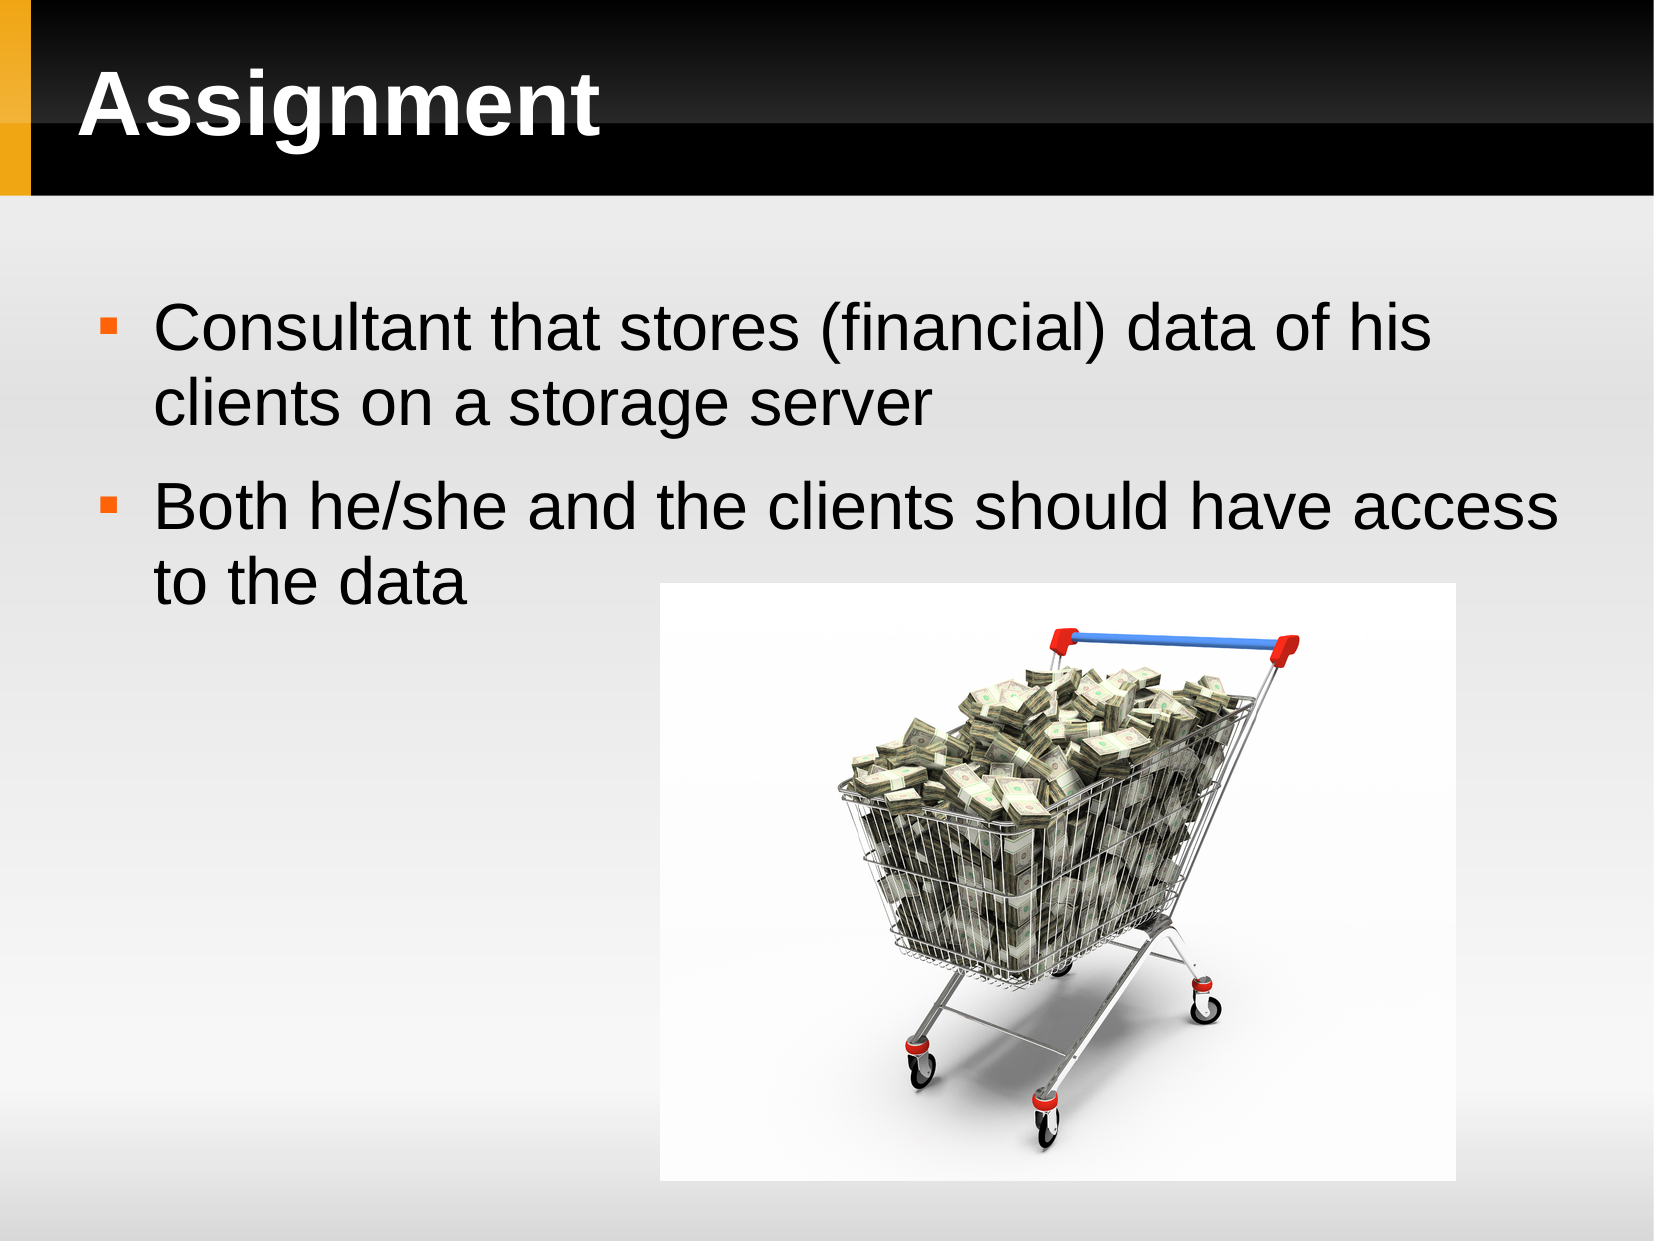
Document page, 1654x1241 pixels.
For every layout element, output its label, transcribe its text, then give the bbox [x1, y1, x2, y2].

picture [0, 0, 1654, 1241]
title Assignment [76, 7, 1565, 200]
list Consultant that stores (financial) data of his clients on a storage server Both he/she and the clients should have access to the data [82, 290, 1571, 1094]
